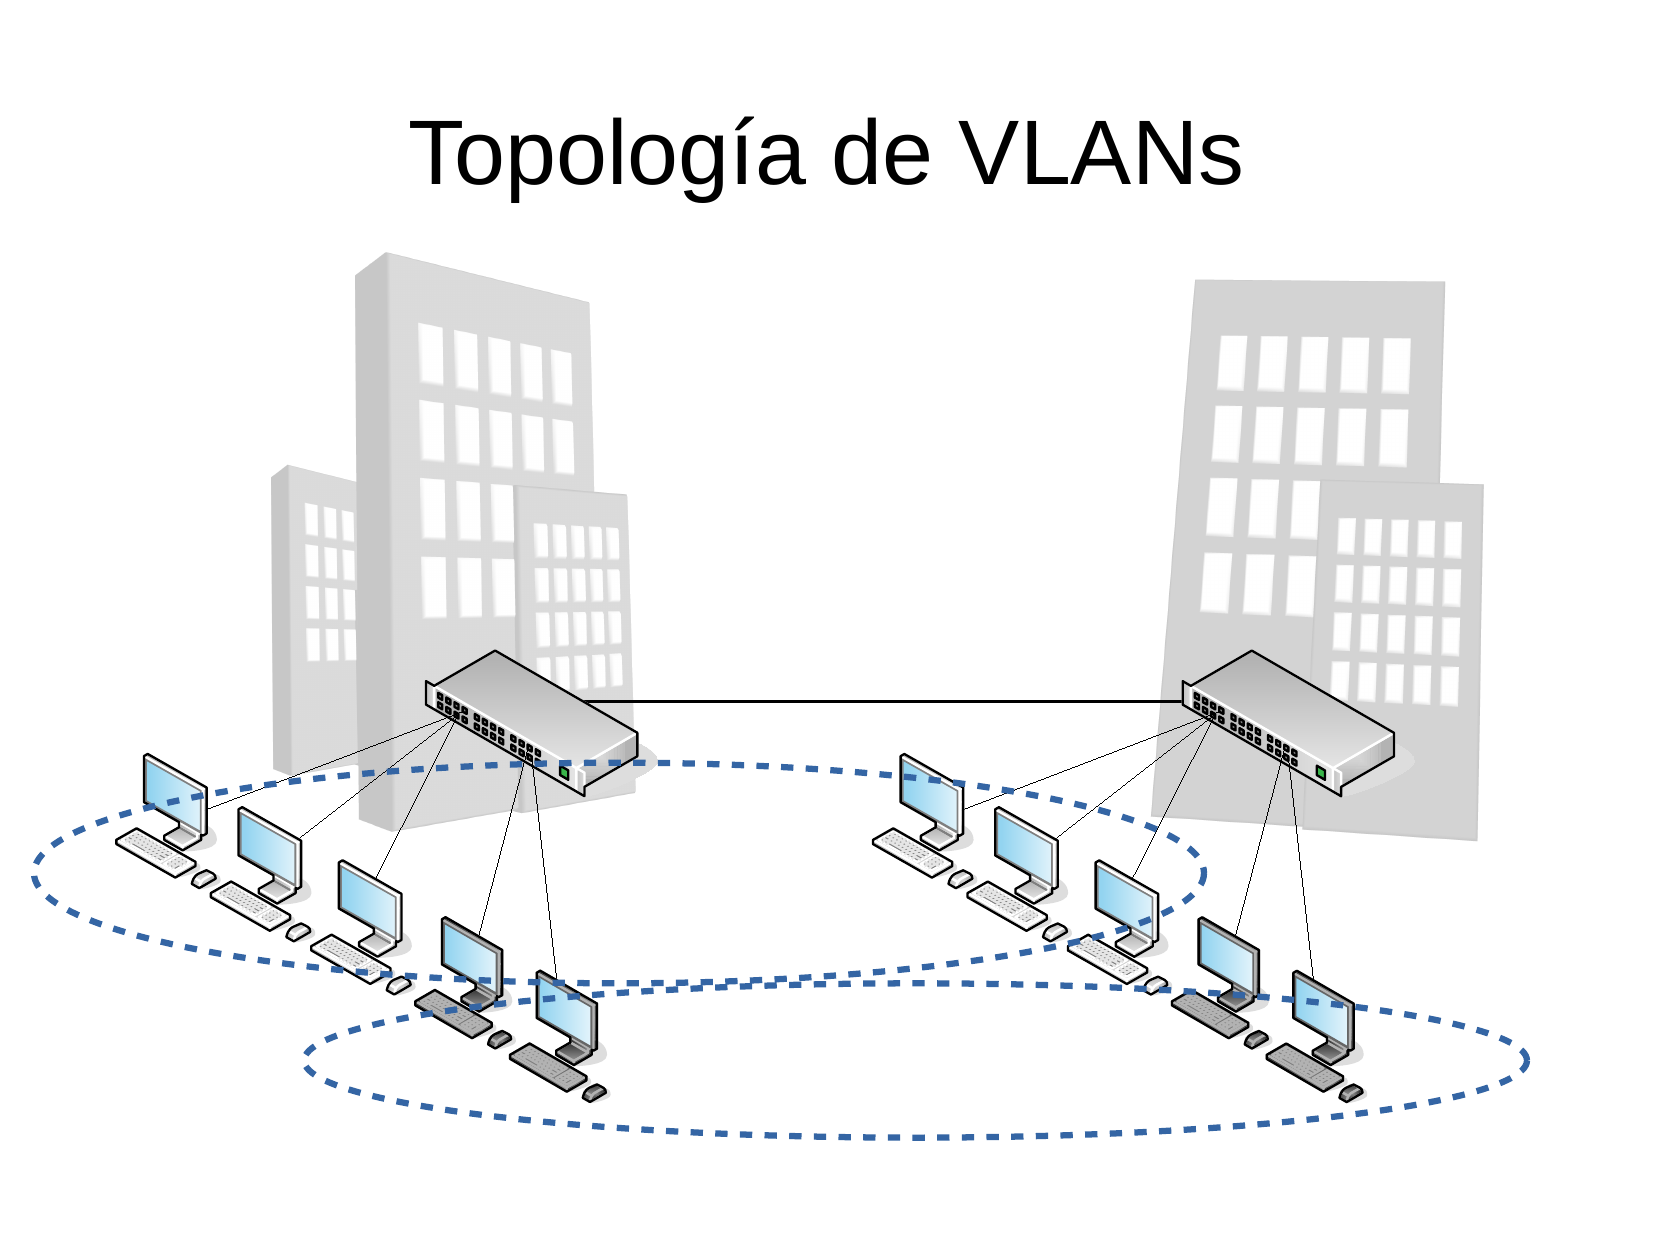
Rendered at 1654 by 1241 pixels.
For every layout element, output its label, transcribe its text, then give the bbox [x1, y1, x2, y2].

text_box [585, 1087, 604, 1100]
text_box [341, 863, 400, 954]
text_box [997, 810, 1056, 901]
text_box [1070, 946, 1145, 982]
text_box [389, 979, 409, 992]
text_box [1200, 920, 1257, 1009]
text_box [1268, 1053, 1341, 1090]
text_box [1097, 863, 1157, 954]
text_box [1295, 973, 1352, 1063]
text_box [1237, 1025, 1252, 1036]
text_box [1334, 1042, 1363, 1066]
text_box [240, 809, 299, 901]
text_box [1257, 1036, 1272, 1048]
text_box [512, 1053, 585, 1089]
text_box [483, 989, 512, 1012]
text_box [1138, 934, 1168, 957]
text_box [1342, 1087, 1360, 1100]
text_box [1240, 999, 1268, 1012]
text_box [194, 872, 214, 886]
text_box [538, 973, 595, 1063]
text_box [378, 978, 390, 982]
text_box [417, 999, 490, 1036]
text_box [480, 1025, 496, 1036]
text_box [1174, 999, 1247, 1036]
text_box [1147, 979, 1165, 992]
text_box [83, 240, 1558, 904]
text_box [400, 982, 415, 994]
text_box [579, 1043, 606, 1065]
text_box [1135, 970, 1151, 982]
title Topología de VLANs [82, 49, 1571, 257]
text_box [289, 926, 308, 939]
text_box [1331, 1078, 1347, 1090]
text_box [969, 891, 1045, 929]
text_box [313, 944, 358, 973]
text_box [1351, 1090, 1367, 1102]
text_box [1247, 1033, 1266, 1046]
text_box [1056, 929, 1071, 941]
text_box [1045, 926, 1065, 939]
text_box [299, 929, 314, 941]
text_box [359, 957, 376, 968]
text_box [574, 1078, 590, 1090]
text_box [951, 873, 970, 886]
text_box [501, 1036, 515, 1048]
text_box [490, 1033, 509, 1046]
text_box [361, 971, 380, 982]
text_box [444, 919, 501, 1007]
text_box [213, 890, 288, 928]
text_box [382, 933, 411, 957]
text_box [595, 1090, 610, 1102]
text_box [278, 917, 294, 929]
text_box [1034, 917, 1051, 929]
